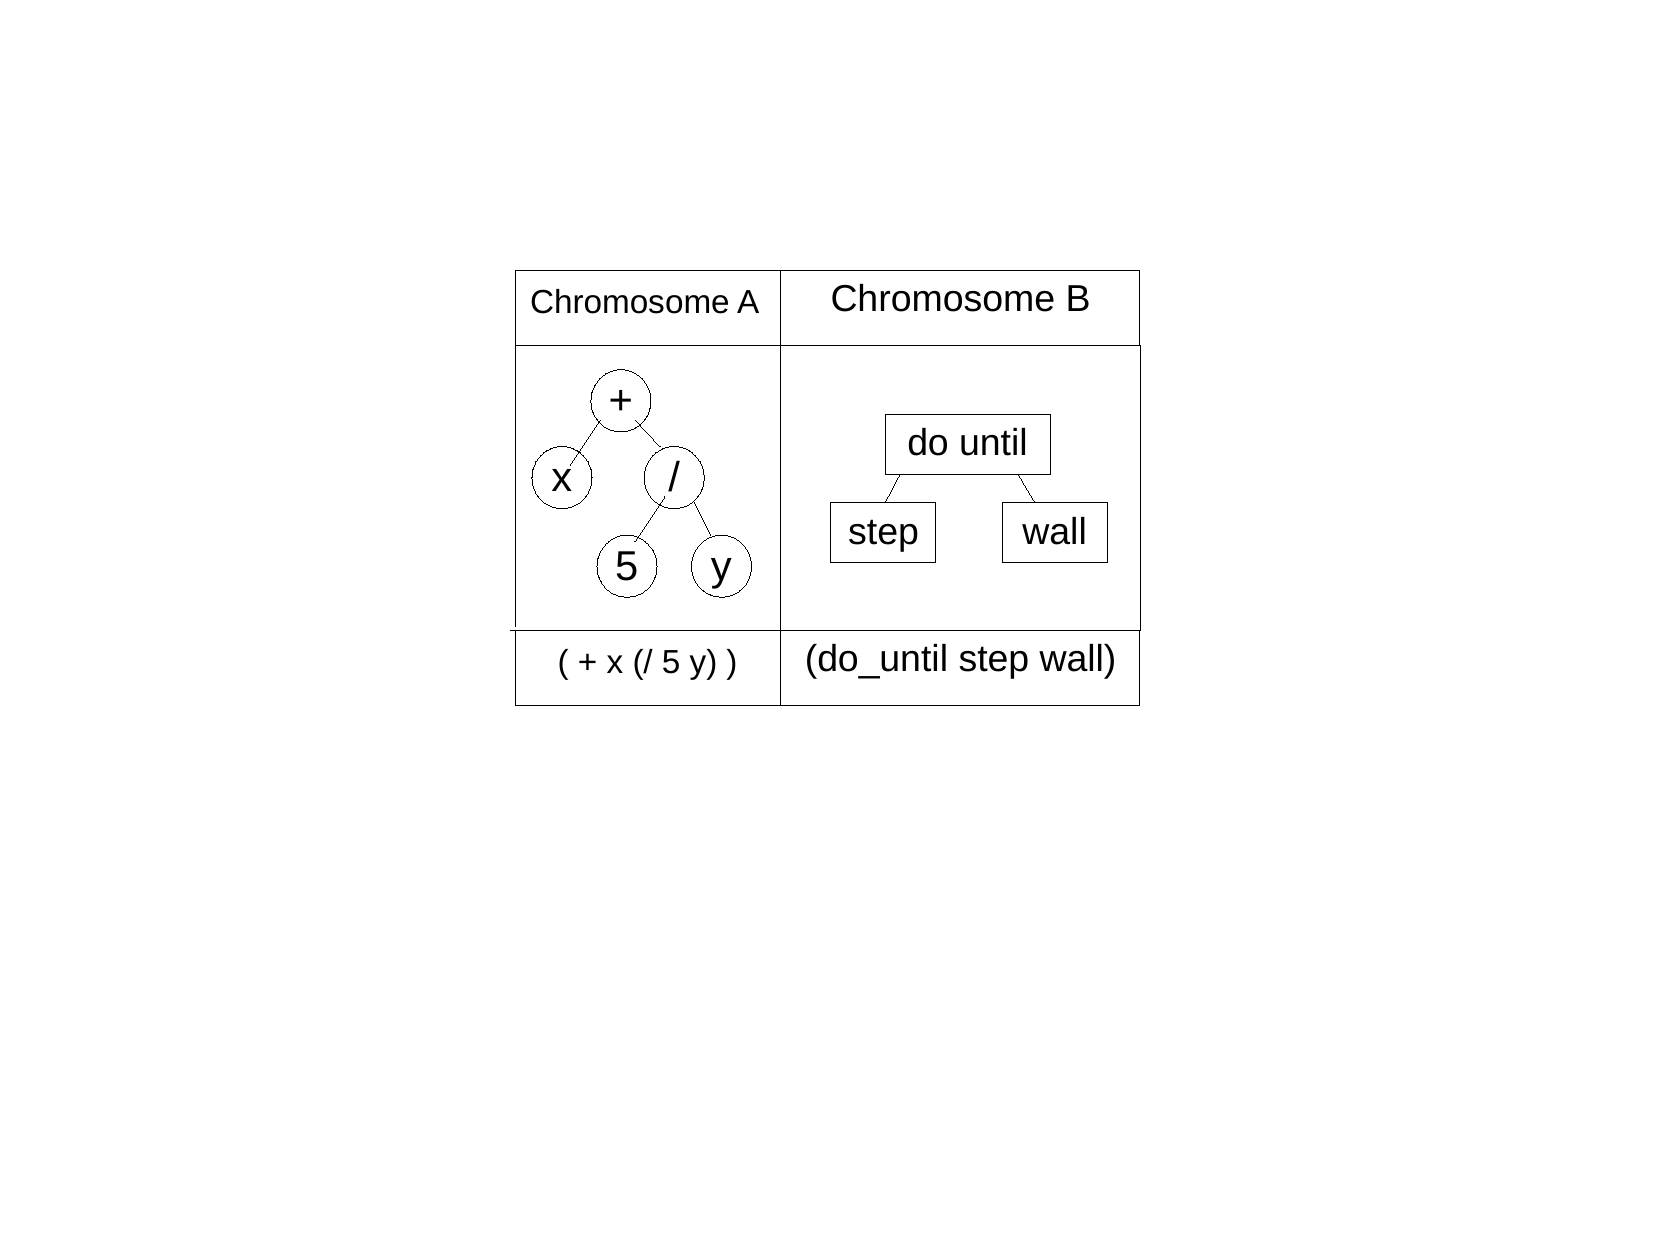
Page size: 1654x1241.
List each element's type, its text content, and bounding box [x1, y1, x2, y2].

text_box Chromosome A [515, 275, 781, 329]
text_box step [830, 502, 936, 560]
text_box / [644, 446, 705, 509]
text_box y [691, 535, 752, 597]
text_box x [531, 446, 592, 509]
text_box (do_until step wall) [781, 630, 1141, 706]
text_box 5 [596, 535, 657, 597]
text_box Chromosome B [781, 270, 1141, 346]
text_box + [590, 369, 651, 432]
text_box do until [885, 414, 1051, 471]
text_box ( + x (/ 5 y) ) [515, 636, 781, 689]
text_box wall [1002, 502, 1108, 560]
